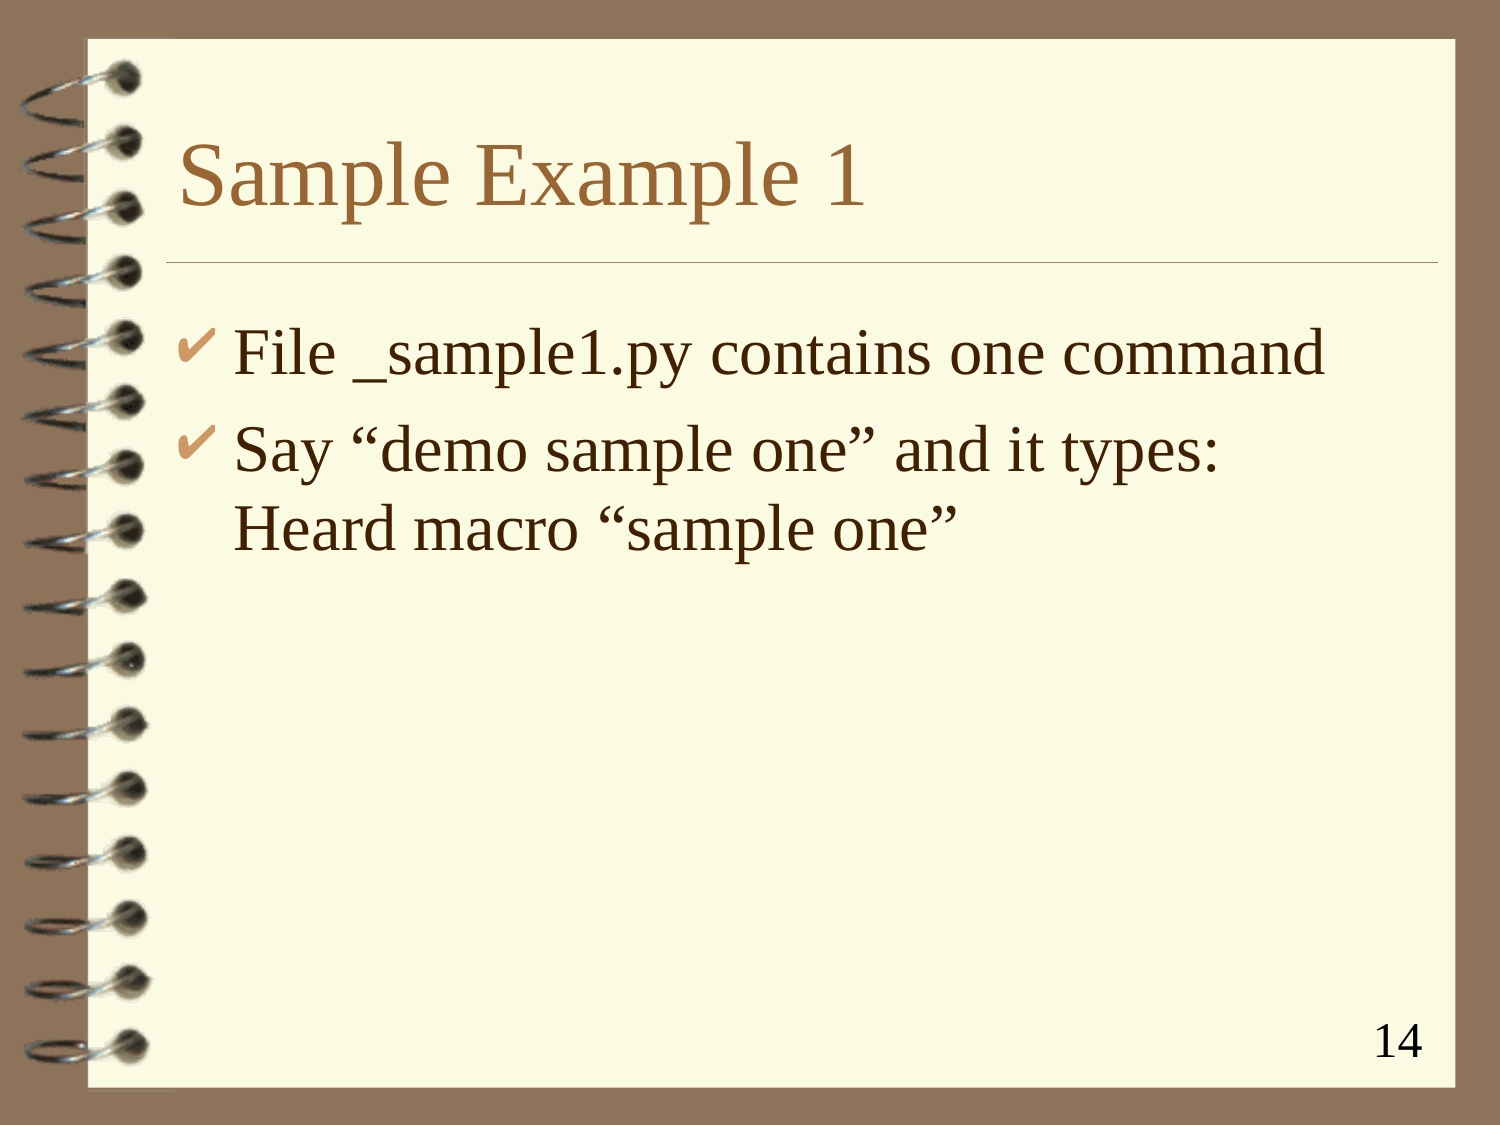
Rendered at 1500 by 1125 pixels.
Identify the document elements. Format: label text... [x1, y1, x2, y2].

picture [0, 0, 175, 1125]
list File _sample1.py contains one command Say “demo sample one” and it types: Heard macro “sample one” [162, 299, 1438, 976]
title Sample Example 1 [162, 74, 1438, 263]
